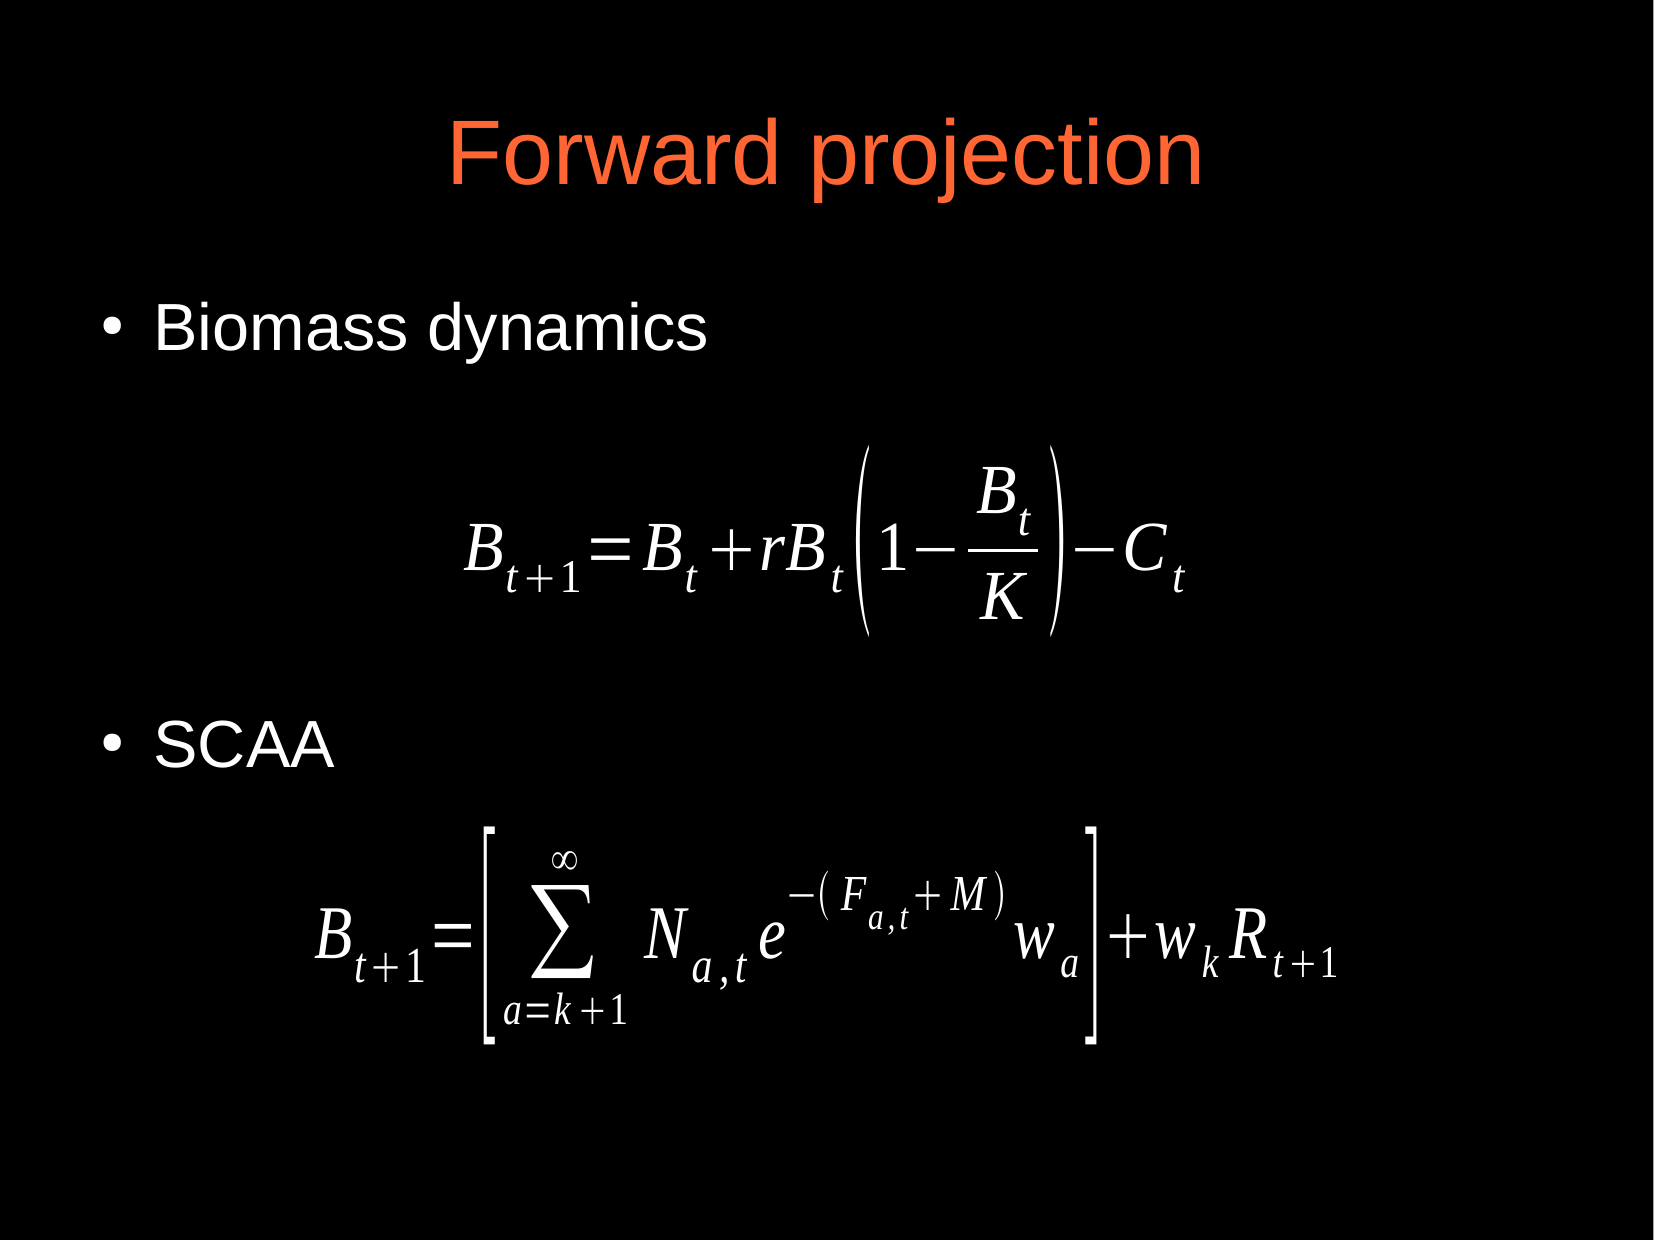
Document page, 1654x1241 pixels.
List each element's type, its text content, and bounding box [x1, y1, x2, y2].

title Forward projection [82, 49, 1571, 257]
chart [442, 442, 1211, 643]
list Biomass dynamics SCAA [82, 290, 1571, 1109]
chart [295, 820, 1359, 1046]
